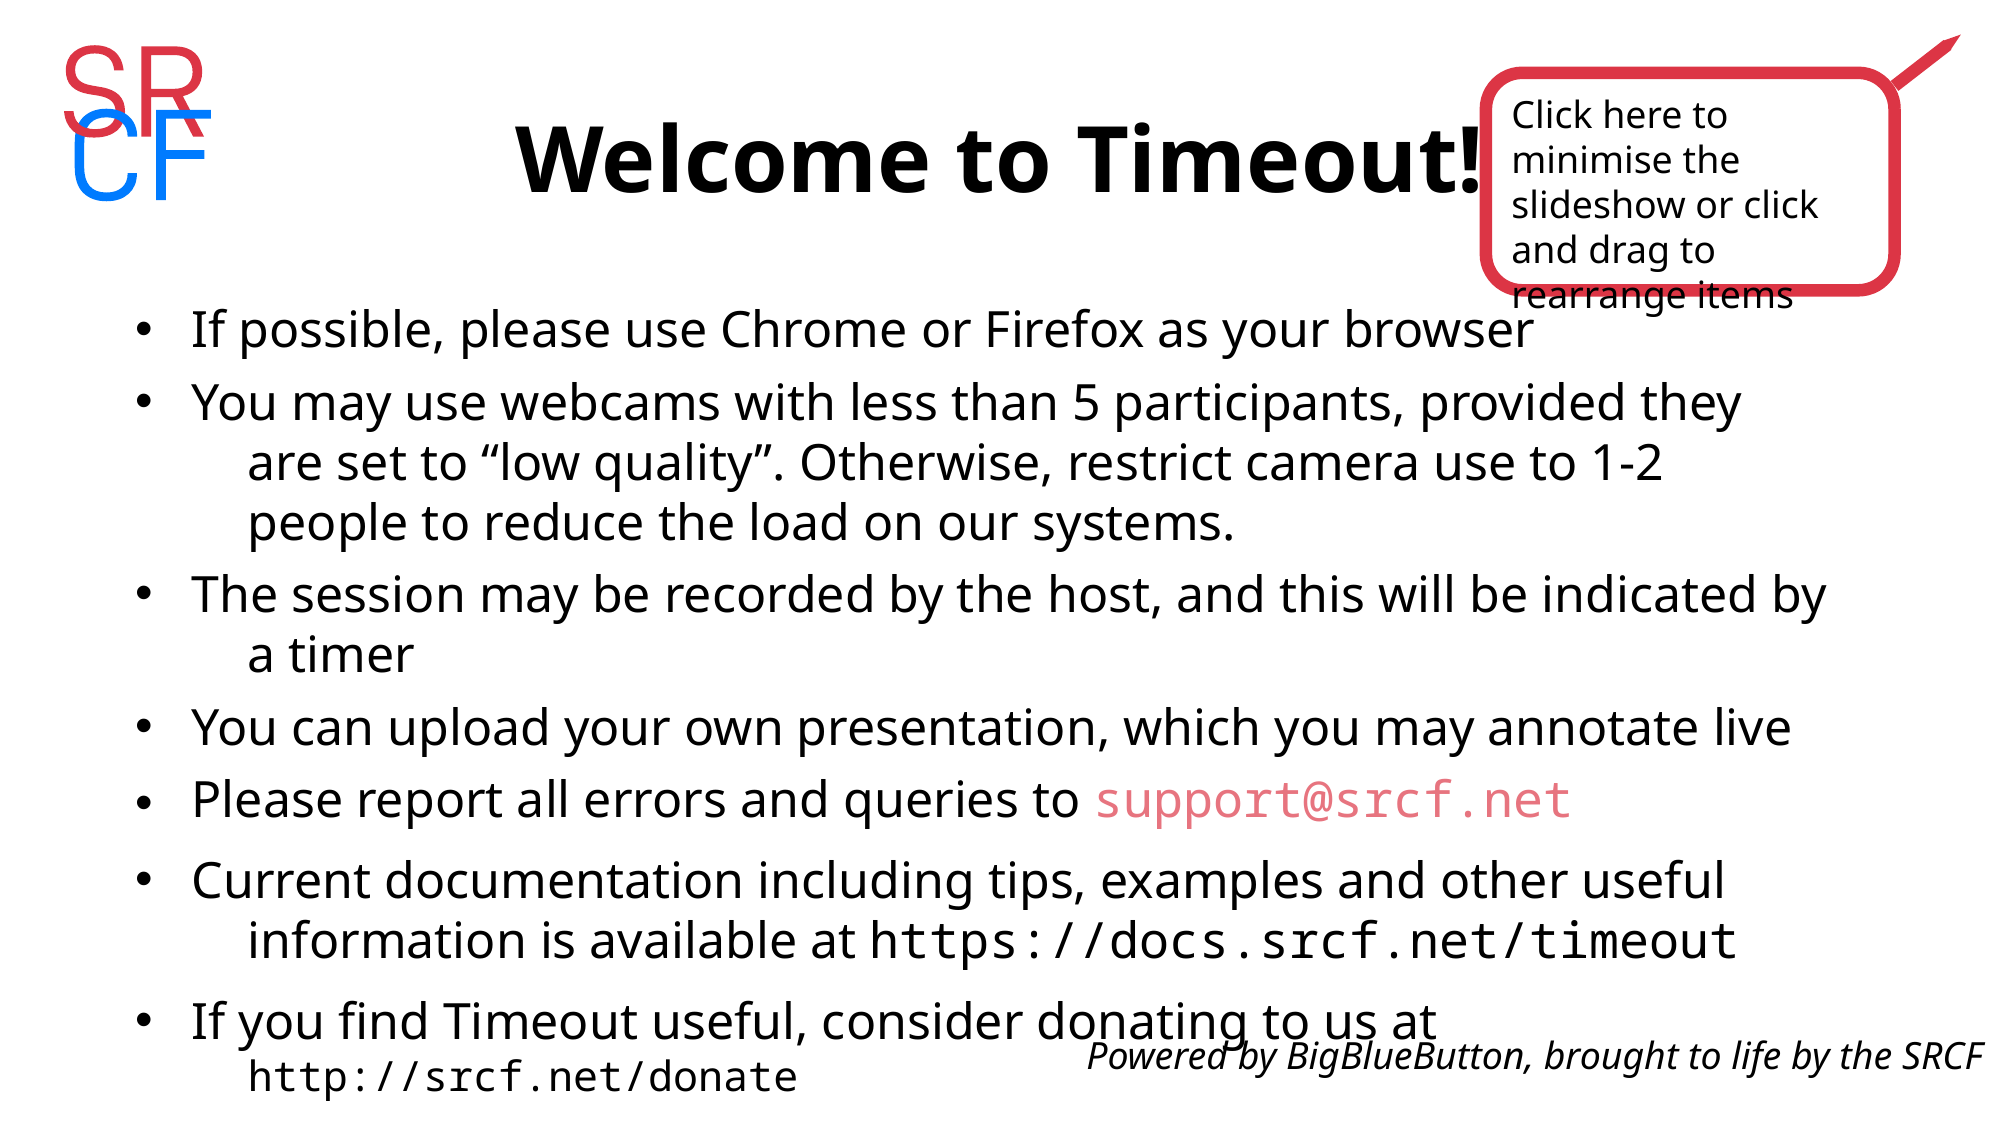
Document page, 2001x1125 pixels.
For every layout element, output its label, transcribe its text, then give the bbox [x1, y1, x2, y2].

text_box Powered by BigBlueButton, brought to life by the SRCF [1071, 1024, 1975, 1086]
text_box If possible, please use Chrome or Firefox as your browser You may use webcams with less than 5 participants, provided they are set to “low quality”. Otherwise, restrict camera use to 1-2 people to reduce the load on our systems. The session may be recorded by the host, and this will be indicated by a timer You can upload your own presentation, which you may annotate live Please report all errors and queries to support@srcf.net Current documentation including tips, examples and other useful information is available at https://docs.srcf.net/timeout If you find Timeout useful, consider donating to us at http://srcf.net/donate [120, 290, 1846, 987]
text_box Click here to minimise the slideshow or click and drag to rearrange items [1485, 72, 1895, 291]
picture [63, 44, 212, 202]
title Welcome to Timeout! [137, 53, 1863, 272]
